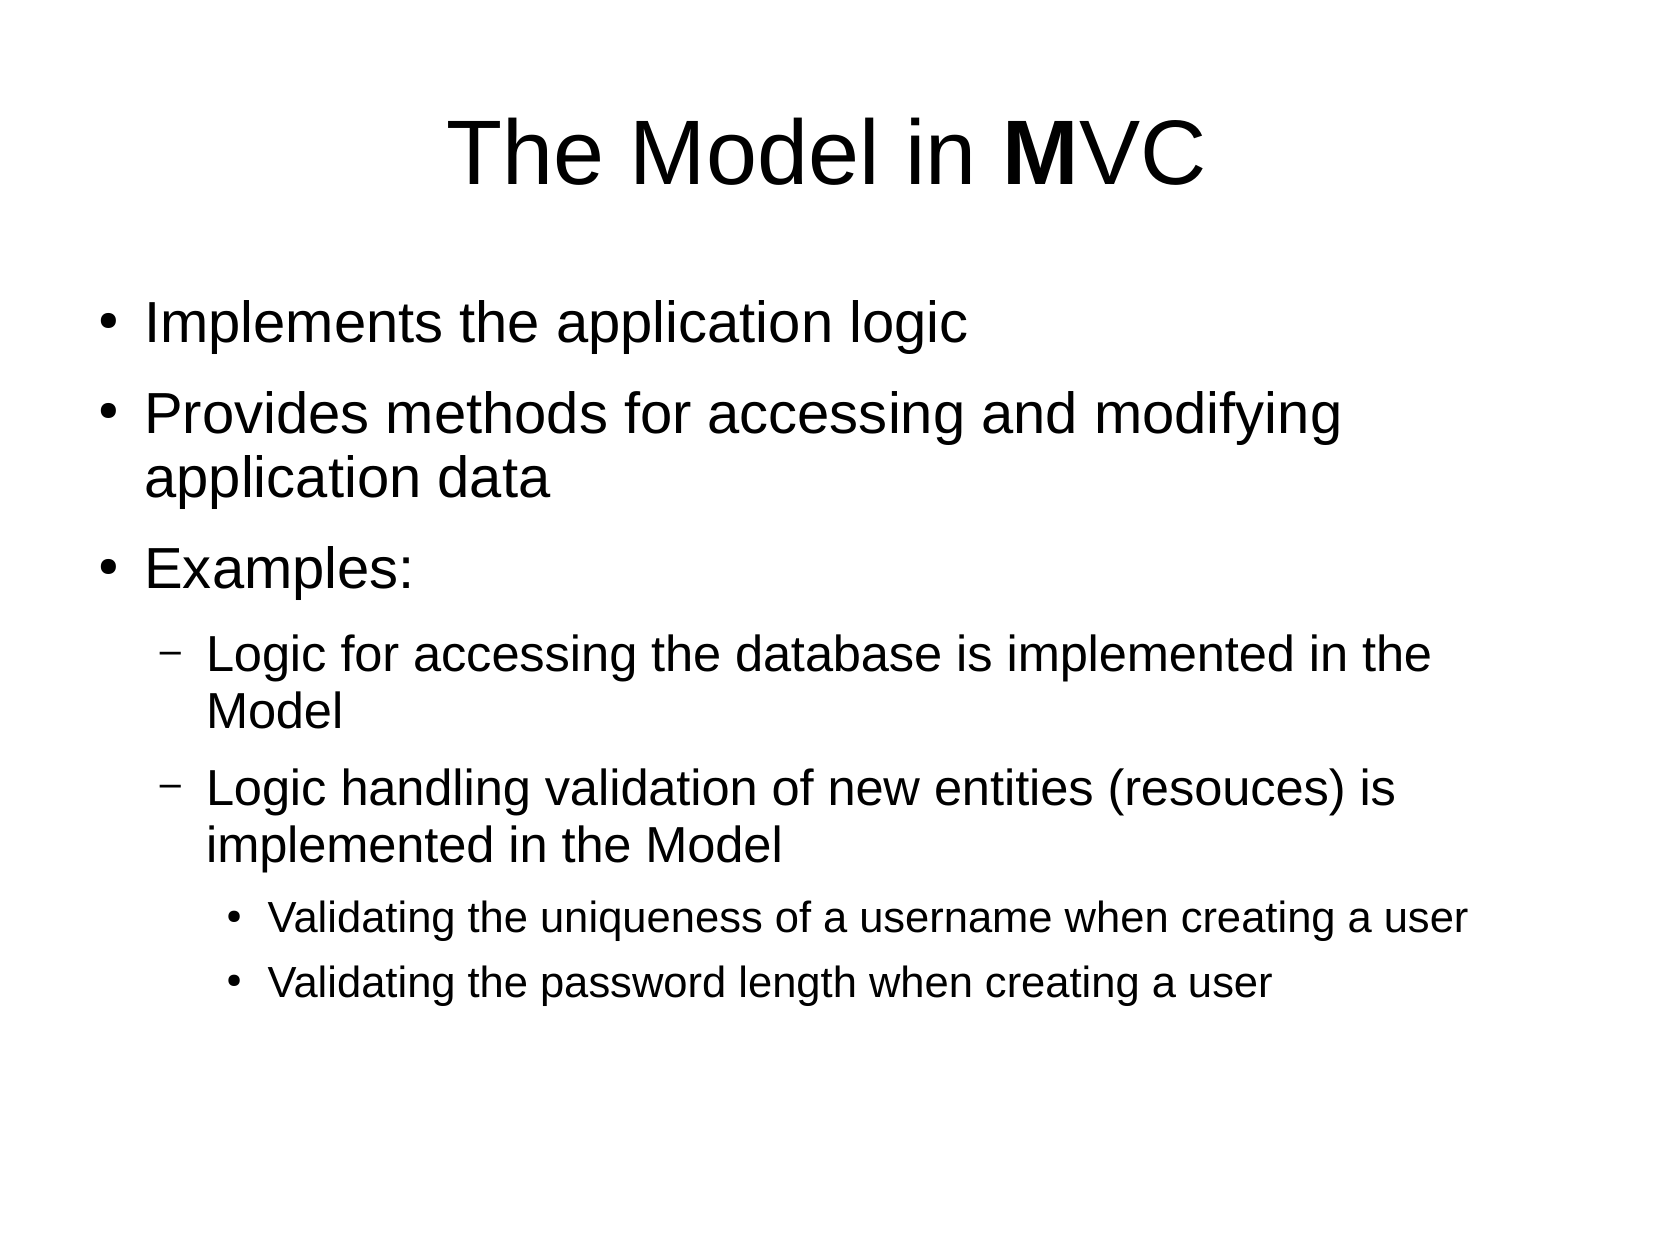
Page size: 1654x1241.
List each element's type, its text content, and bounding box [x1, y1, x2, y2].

list Implements the application logic Provides methods for accessing and modifying application data Examples: Logic for accessing the database is implemented in the Model Logic handling validation of new entities (resouces) is implemented in the Model Validating the uniqueness of a username when creating a user Validating the password length when creating a user [82, 290, 1571, 1010]
title The Model in MVC [82, 49, 1571, 257]
